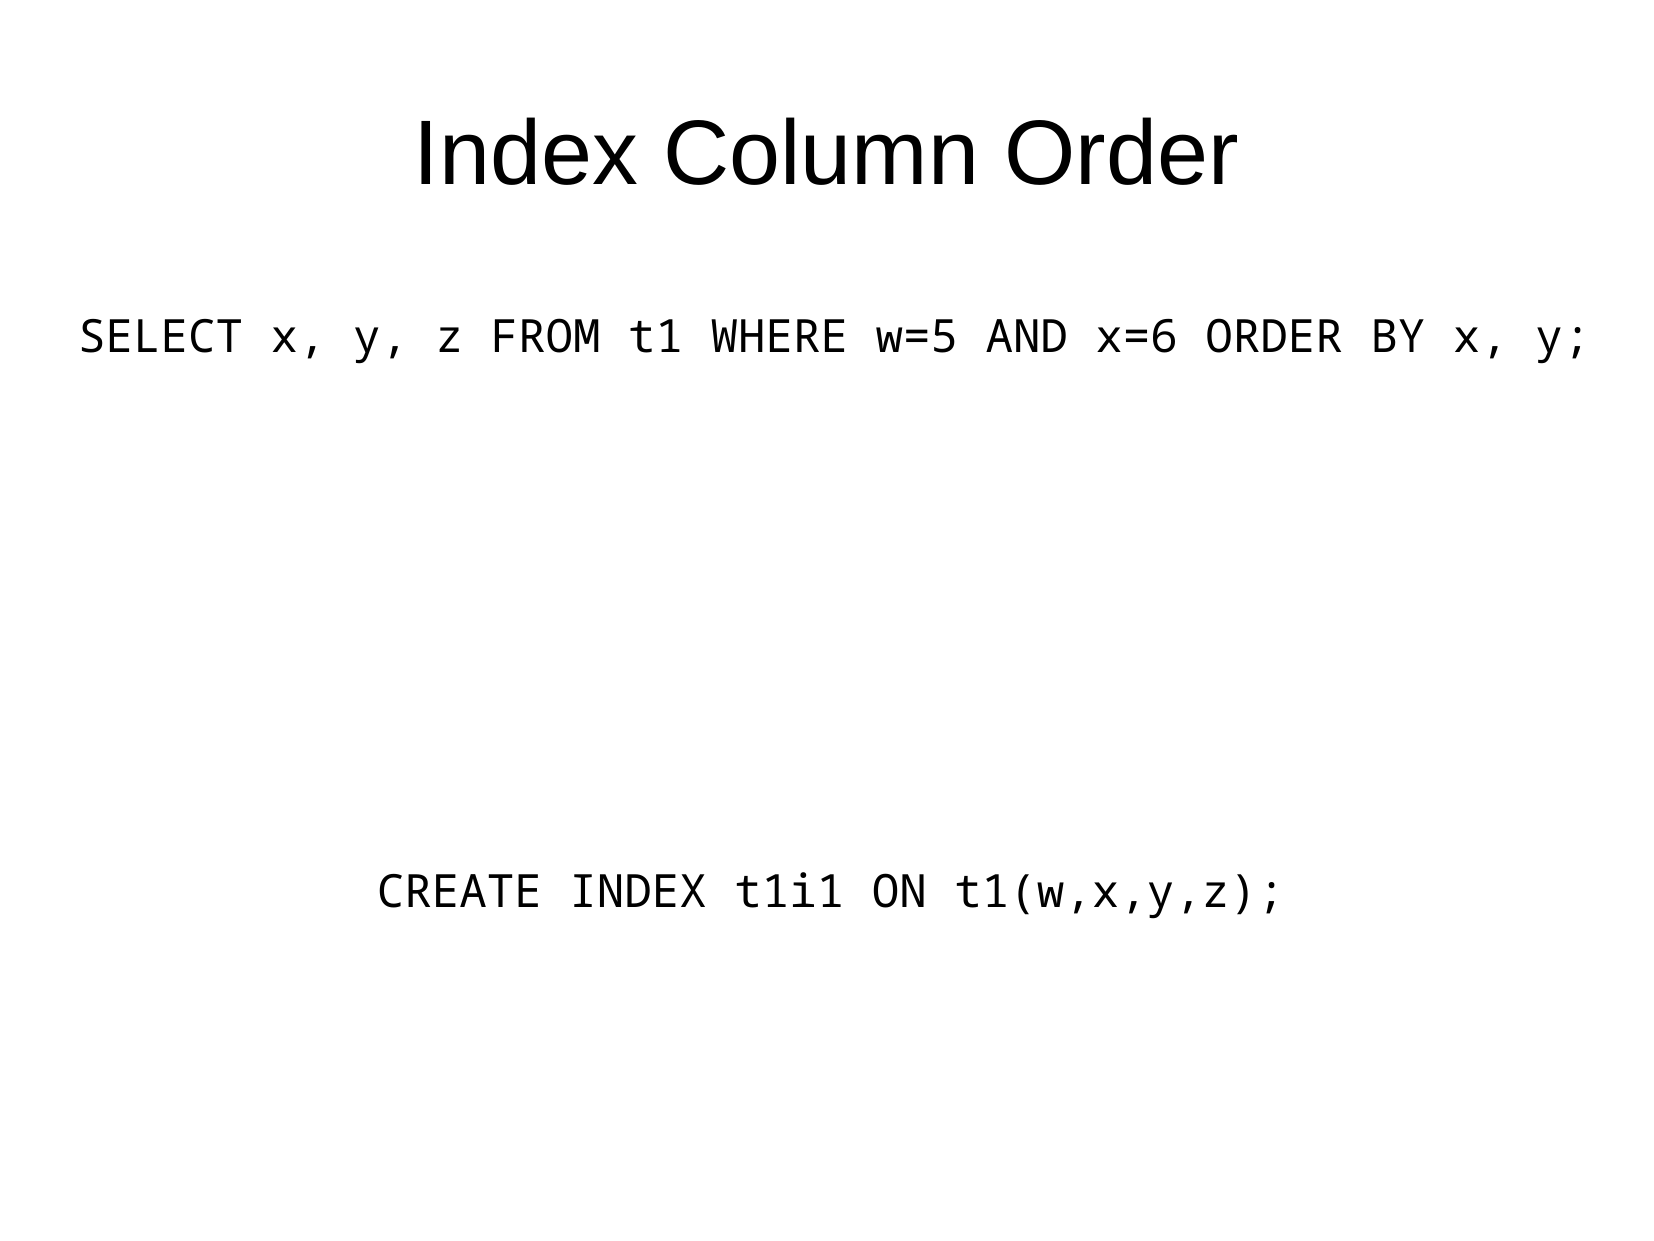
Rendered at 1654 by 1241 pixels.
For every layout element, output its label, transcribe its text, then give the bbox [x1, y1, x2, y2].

text_box CREATE INDEX t1i1 ON t1(w,x,y,z); [362, 851, 1300, 928]
text_box SELECT x, y, z FROM t1 WHERE w=5 AND x=6 ORDER BY x, y; [63, 295, 1606, 372]
title Index Column Order [82, 56, 1571, 250]
